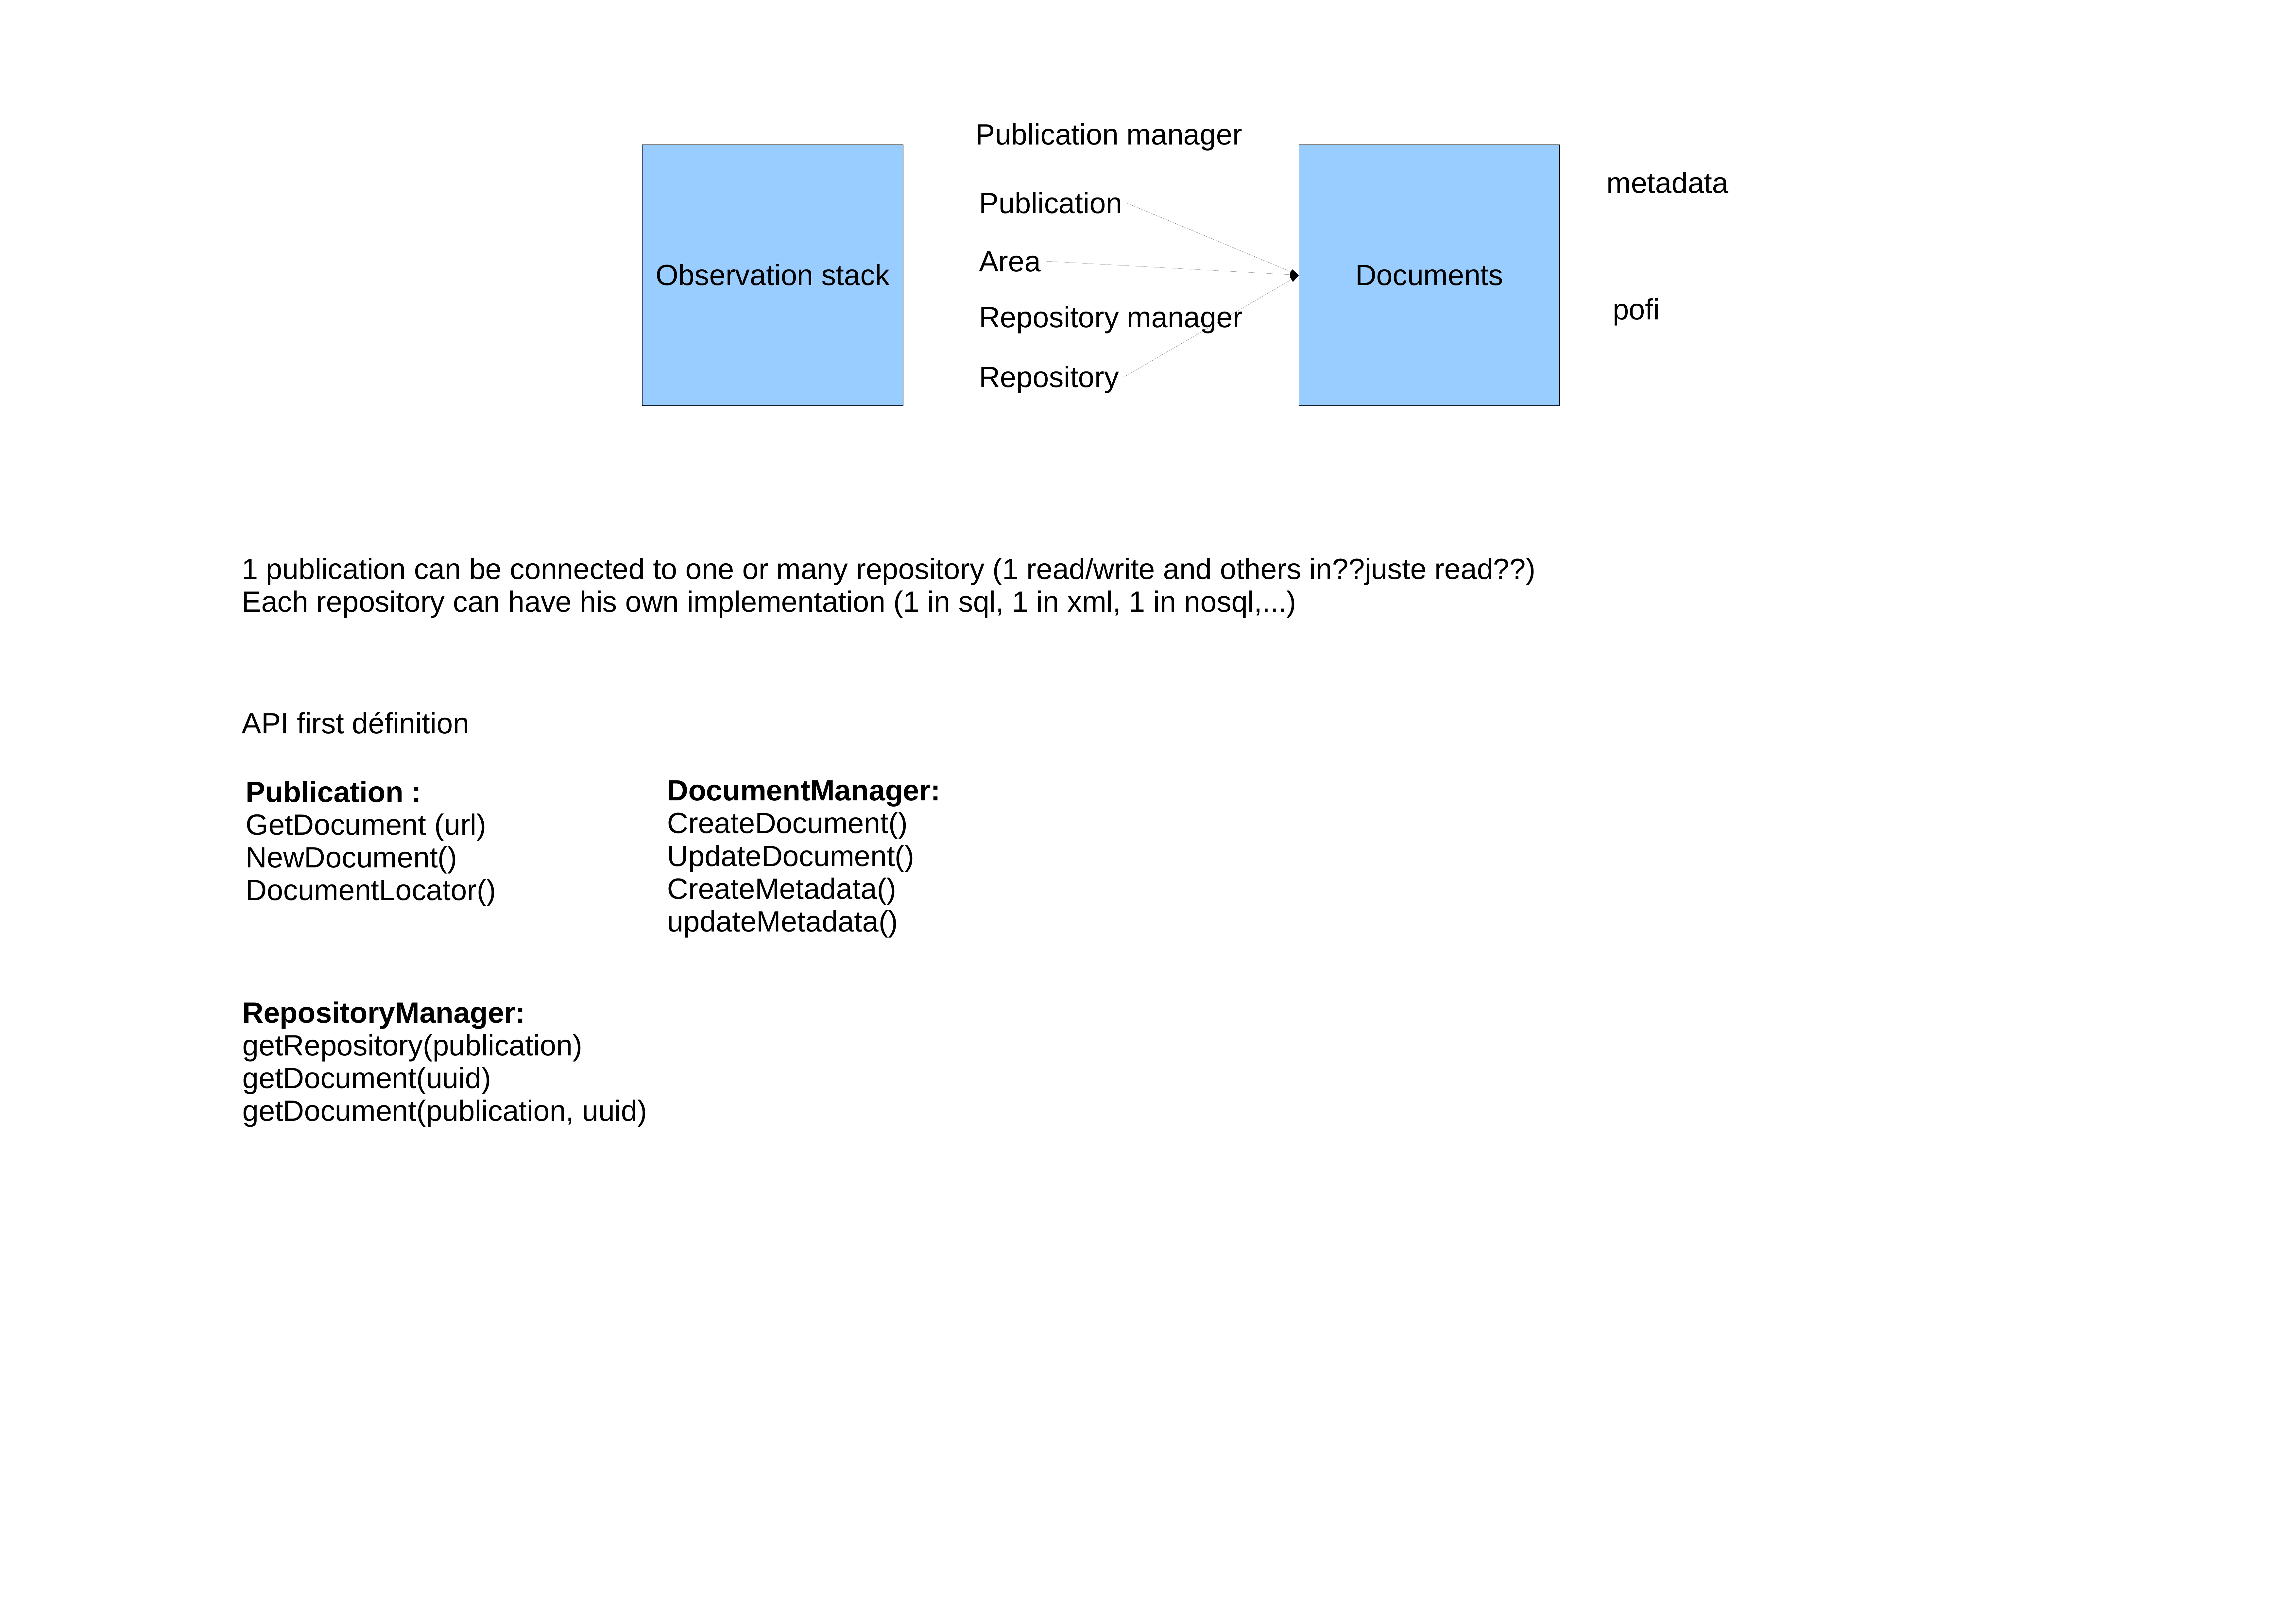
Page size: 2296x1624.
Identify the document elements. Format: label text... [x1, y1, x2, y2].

text_box Observation stack [642, 145, 903, 406]
text_box API first définition [237, 705, 474, 743]
text_box Publication manager [970, 116, 1247, 154]
text_box Publication [974, 184, 1127, 222]
text_box Repository manager [1195, 305, 1247, 336]
text_box pofi [1608, 291, 1665, 328]
text_box Repository manager [974, 298, 1247, 336]
text_box Area [974, 242, 1046, 280]
text_box Publication : GetDocument (url) NewDocument() DocumentLocator() [241, 773, 501, 909]
text_box RepositoryManager: getRepository(publication) getDocument(uuid) getDocument(publication, uuid) [237, 994, 652, 1130]
text_box Documents [1299, 145, 1560, 406]
text_box Repository [974, 358, 1124, 396]
text_box 1 publication can be connected to one or many repository (1 read/write and others in??juste read??) Each repository can have his own implementation (1 in sql, 1 in xml, 1 in nosql,...) [237, 550, 1541, 621]
text_box metadata [1602, 164, 1734, 202]
text_box DocumentManager: CreateDocument() UpdateDocument() CreateMetadata() updateMetadata() [662, 772, 953, 940]
